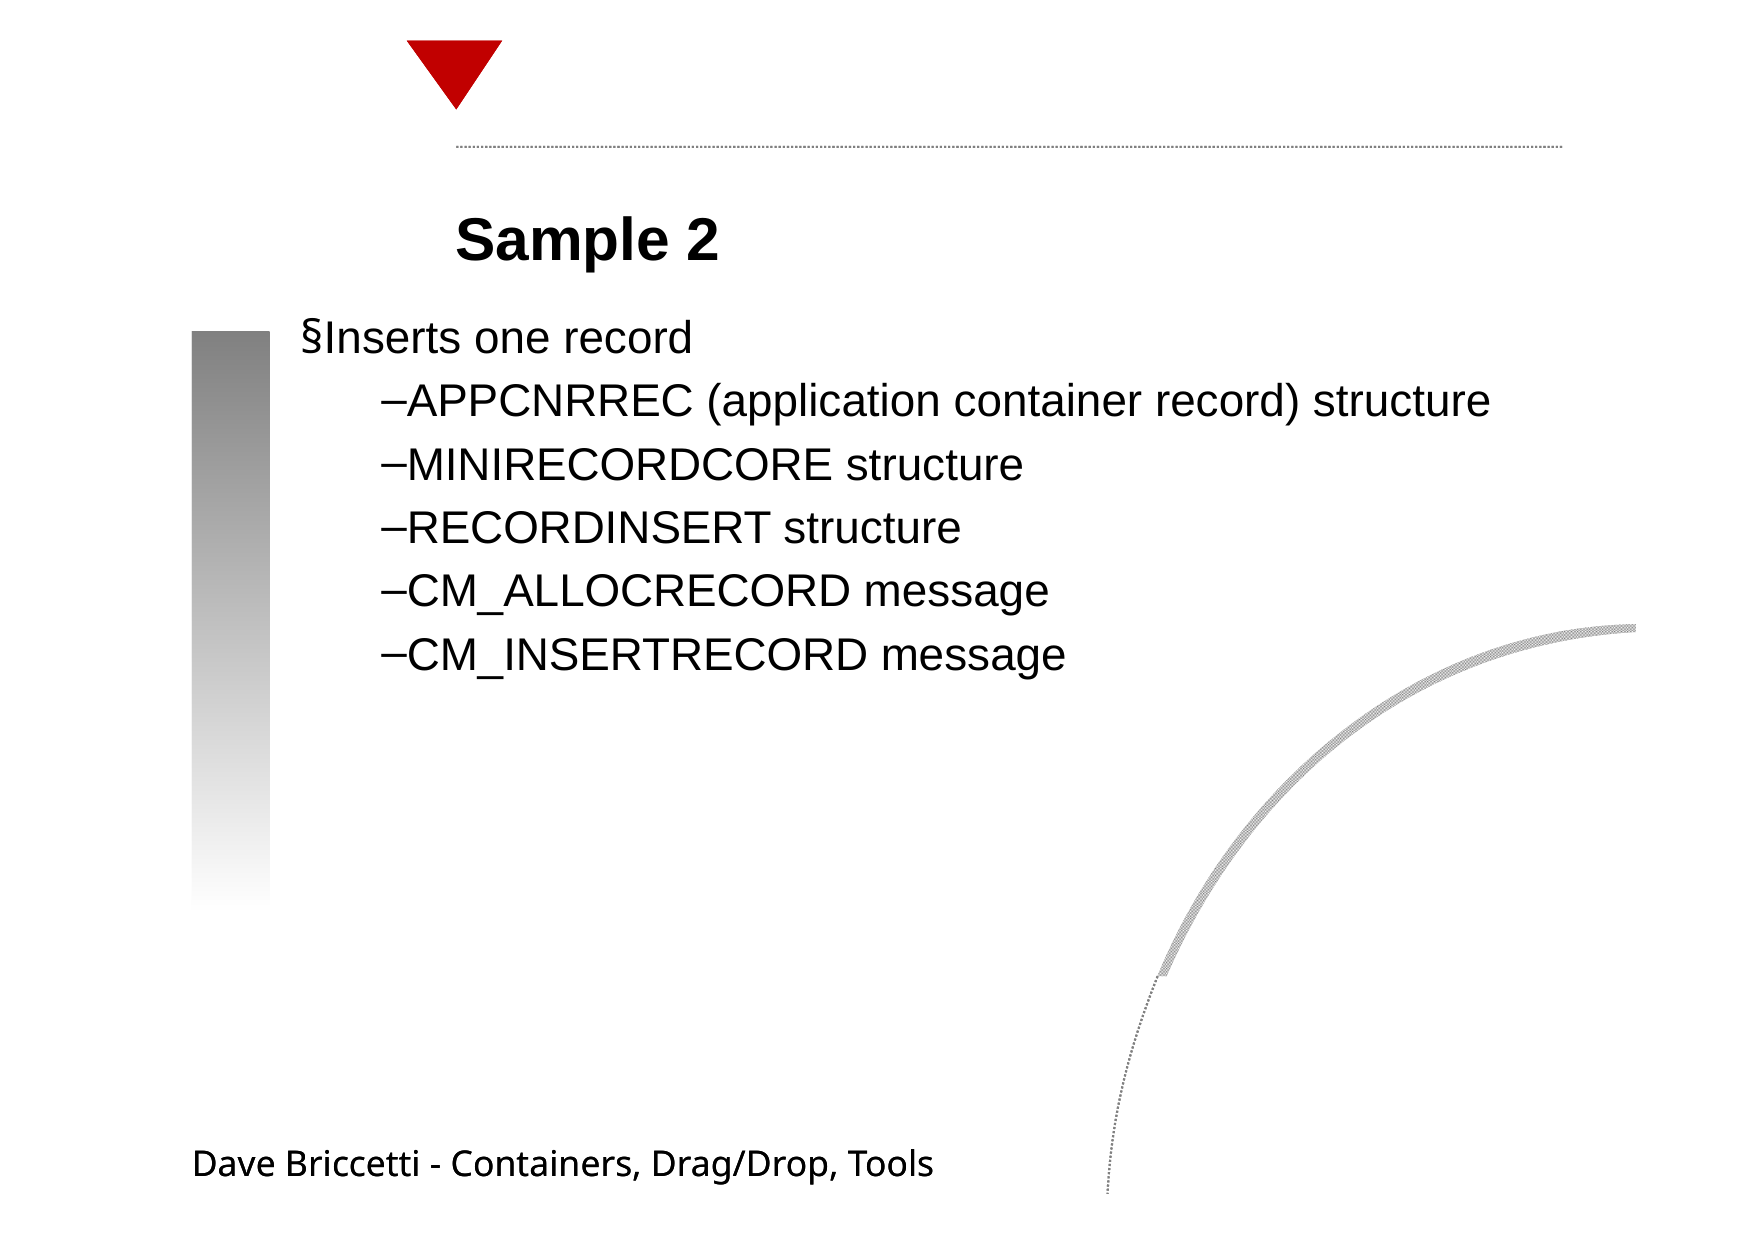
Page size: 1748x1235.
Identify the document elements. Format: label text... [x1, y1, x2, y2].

text_box Dave Briccetti - Containers, Drag/Drop, Tools [191, 1141, 1505, 1210]
text_box Sample 2 [455, 196, 1568, 277]
text_box Inserts one record APPCNRREC (application container record) structure MINIRECORDCORE structure RECORDINSERT structure CM_ALLOCRECORD message CM_INSERTRECORD message [300, 307, 1561, 1123]
text_box [1561, 624, 1636, 642]
text_box [406, 40, 503, 110]
text_box [192, 332, 269, 911]
